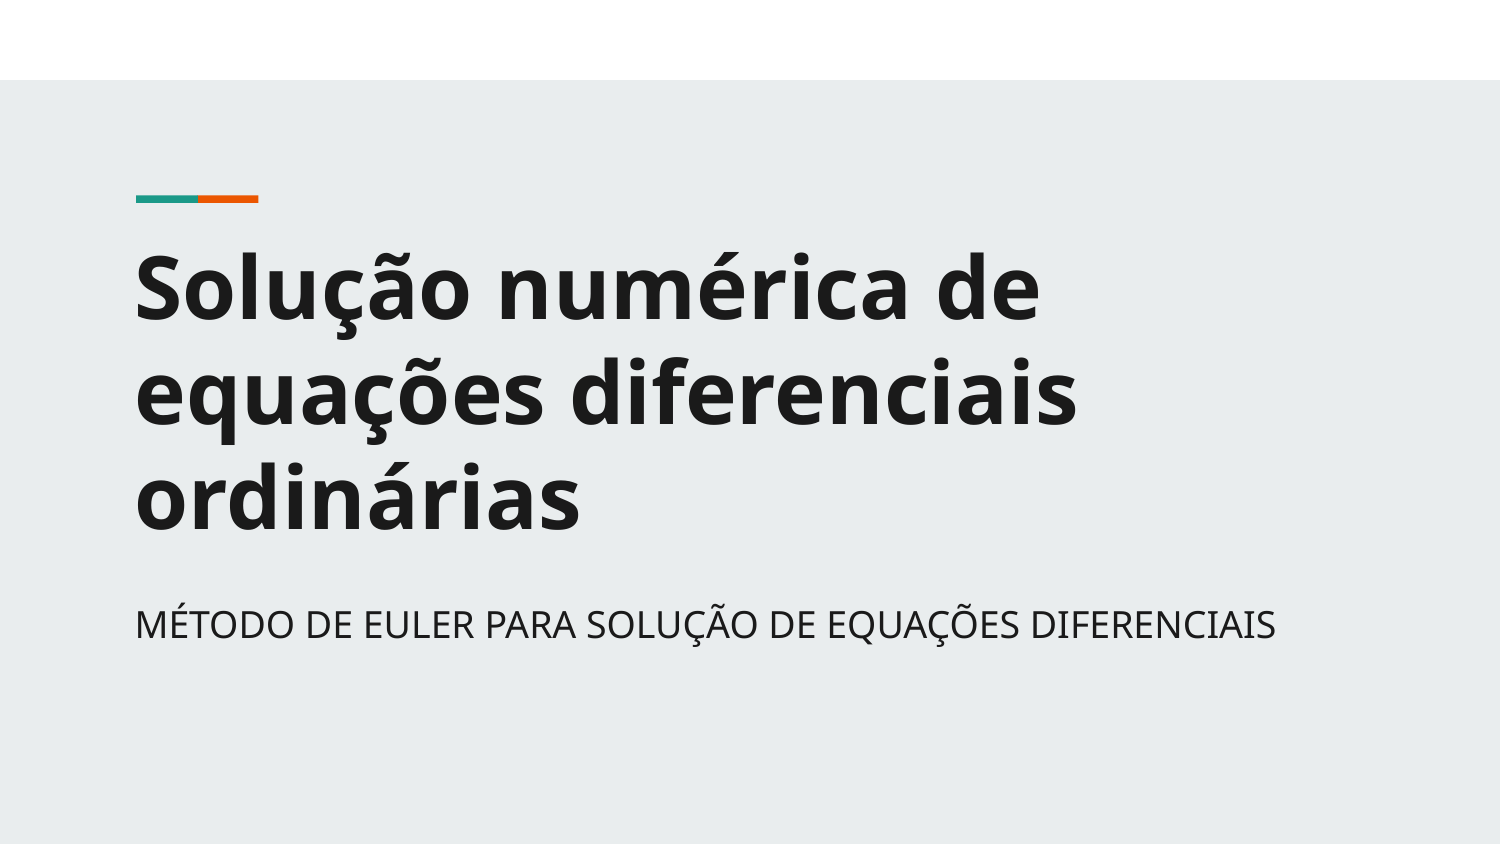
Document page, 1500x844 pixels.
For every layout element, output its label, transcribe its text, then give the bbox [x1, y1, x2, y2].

subtitle MÉTODO DE EULER PARA SOLUÇÃO DE EQUAÇÕES DIFERENCIAIS [119, 585, 1381, 743]
title Solução numérica de equações diferenciais ordinárias [119, 216, 1381, 490]
